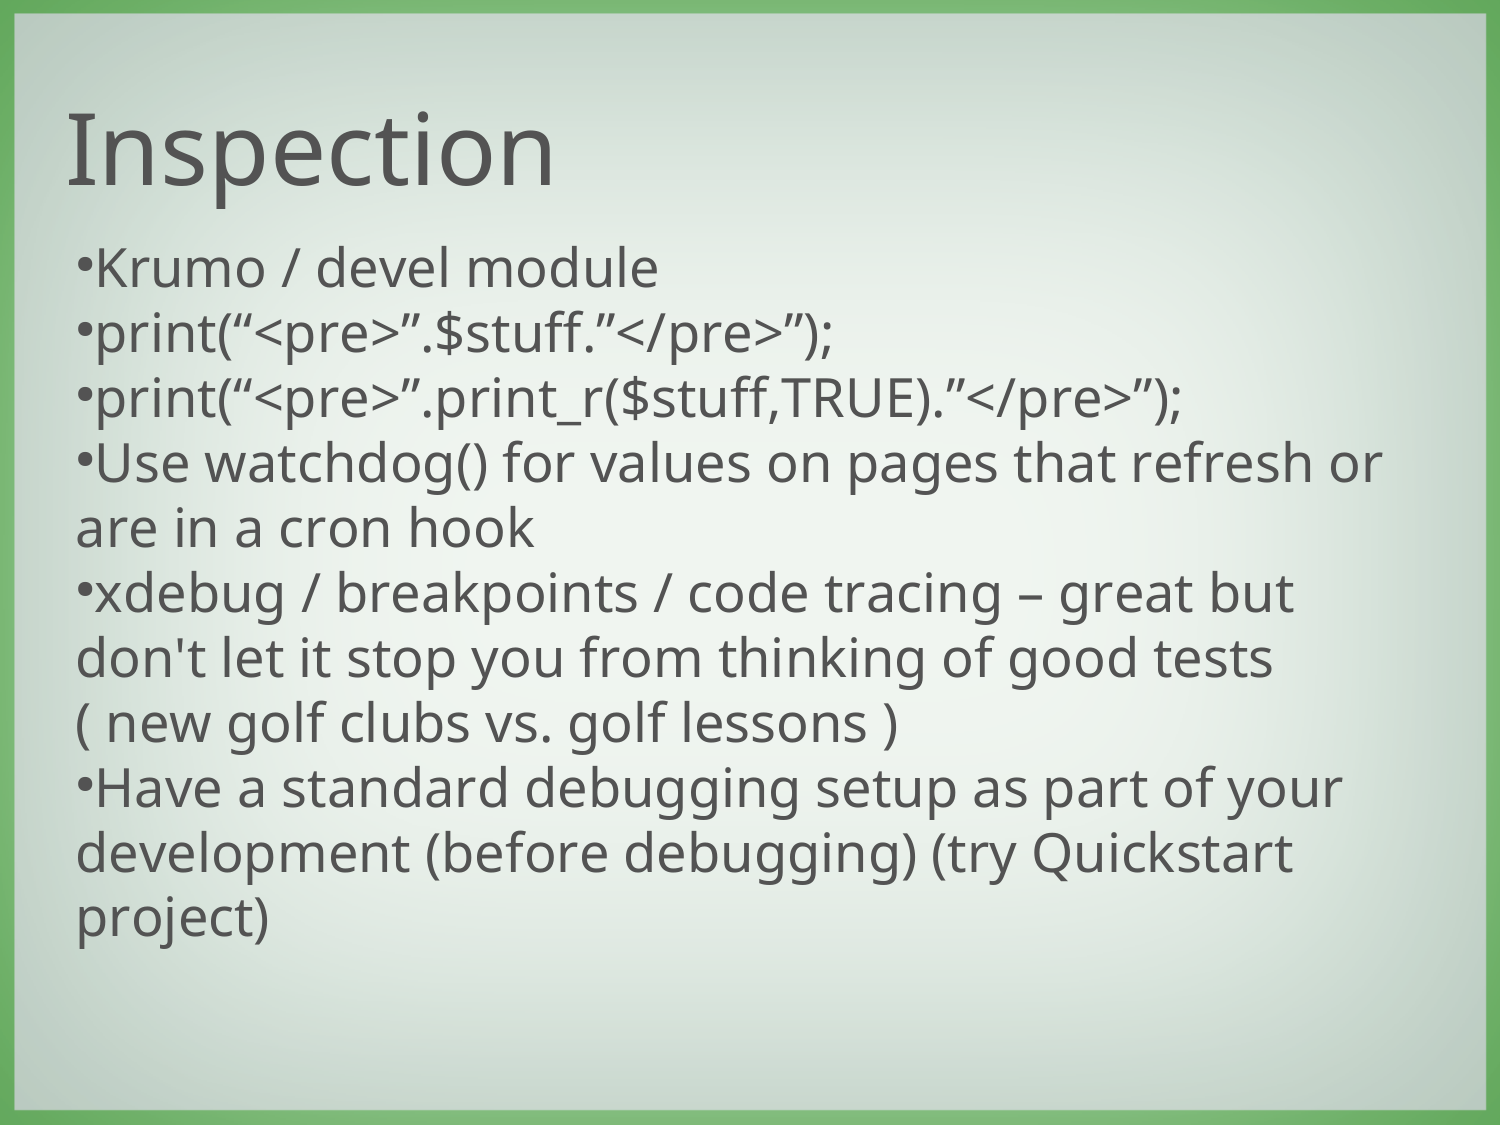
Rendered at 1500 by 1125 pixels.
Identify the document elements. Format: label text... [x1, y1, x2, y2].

title Inspection [50, 63, 1457, 228]
list [46, 201, 1453, 1006]
picture [0, 0, 1500, 1125]
text_box Krumo / devel module print(“<pre>”.$stuff.”</pre>”); print(“<pre>”.print_r($stuff,TRUE).”</pre>”); Use watchdog() for values on pages that refresh or are in a cron hook xdebug / breakpoints / code tracing – great but don't let it stop you from thinking of good tests ( new golf clubs vs. golf lessons ) Have a standard debugging setup as part of your development (before debugging) (try Quickstart project) [60, 225, 1428, 1107]
